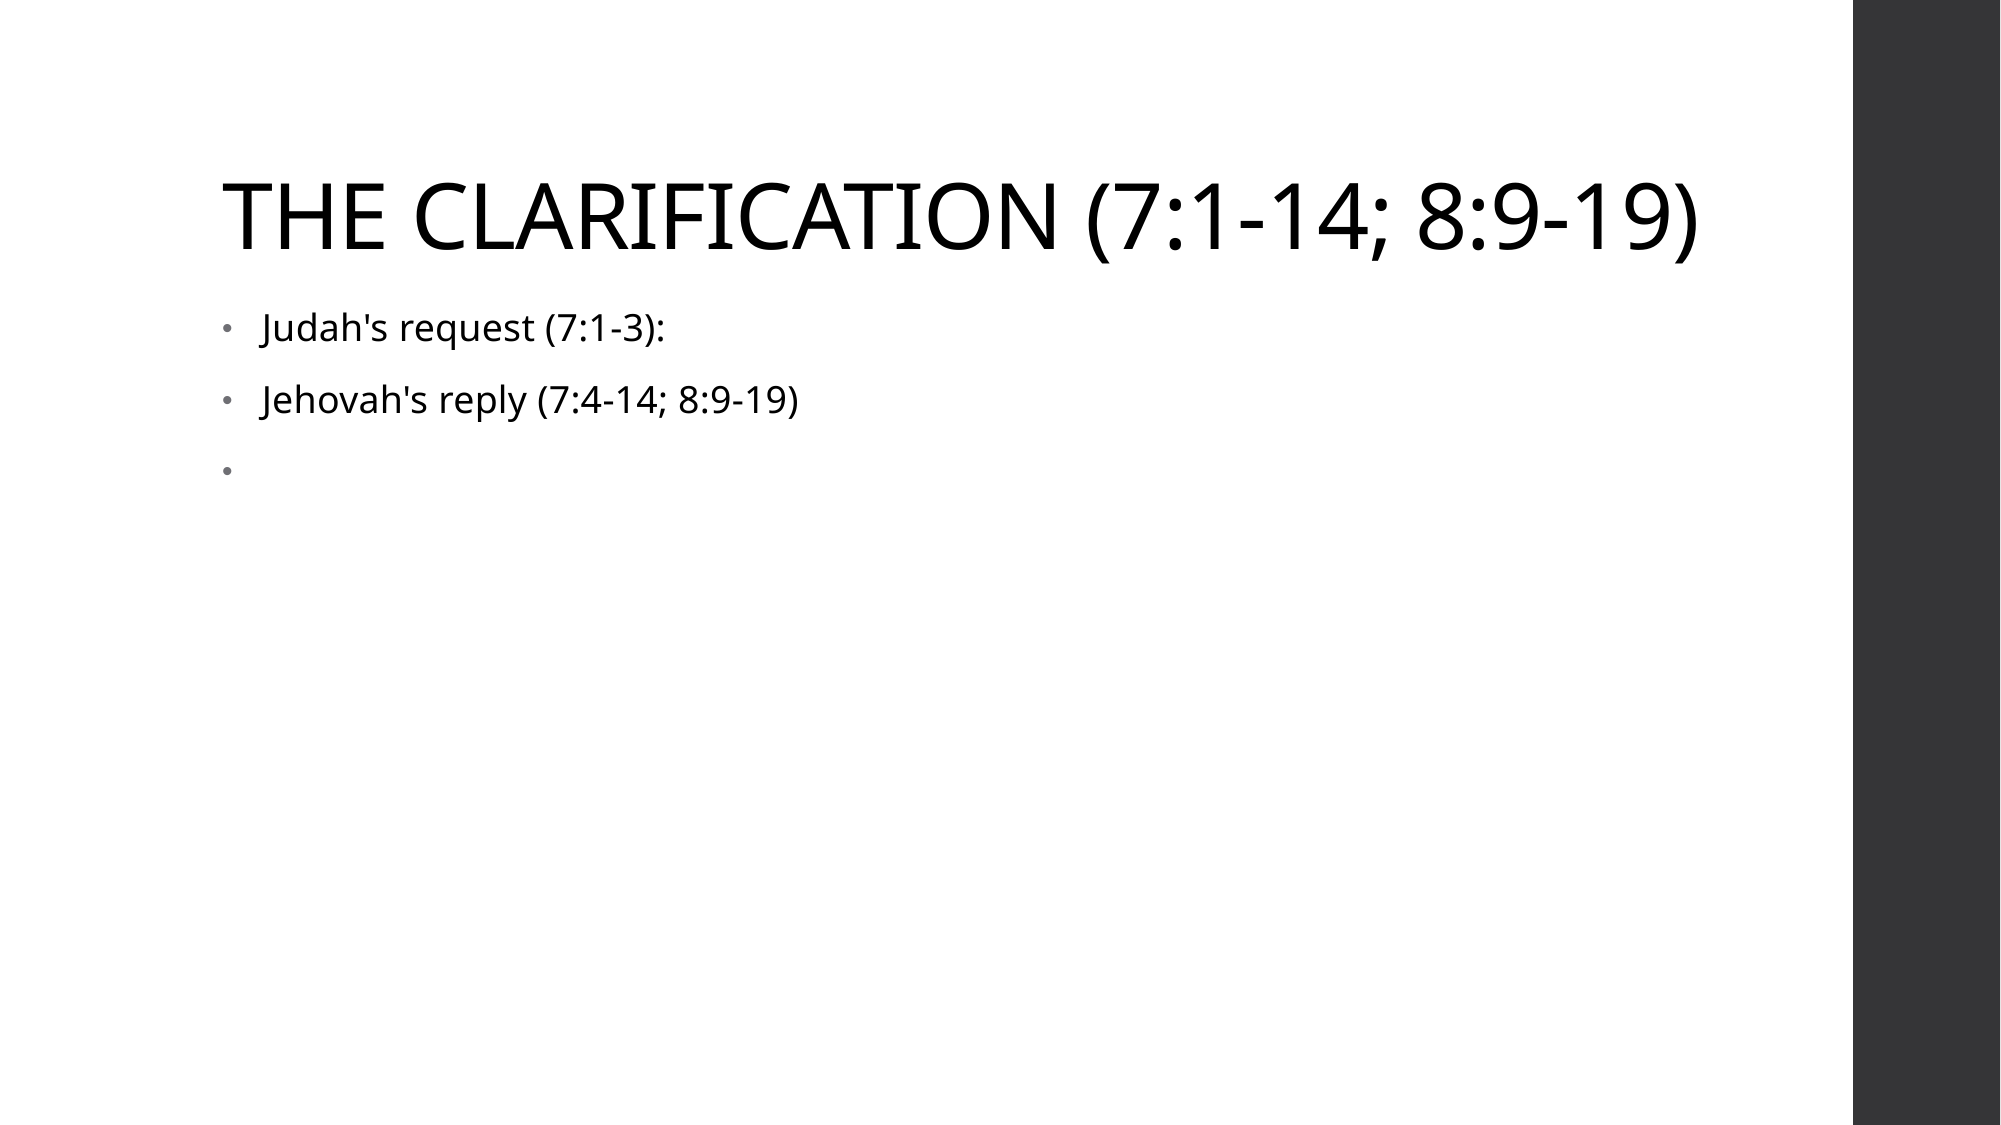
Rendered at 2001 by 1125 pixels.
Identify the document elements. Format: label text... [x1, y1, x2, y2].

title THE CLARIFICATION (7:1-14; 8:9-19) [206, 60, 1797, 278]
list Judah's request (7:1-3): Jehovah's reply (7:4-14; 8:9-19) [206, 299, 1617, 1014]
